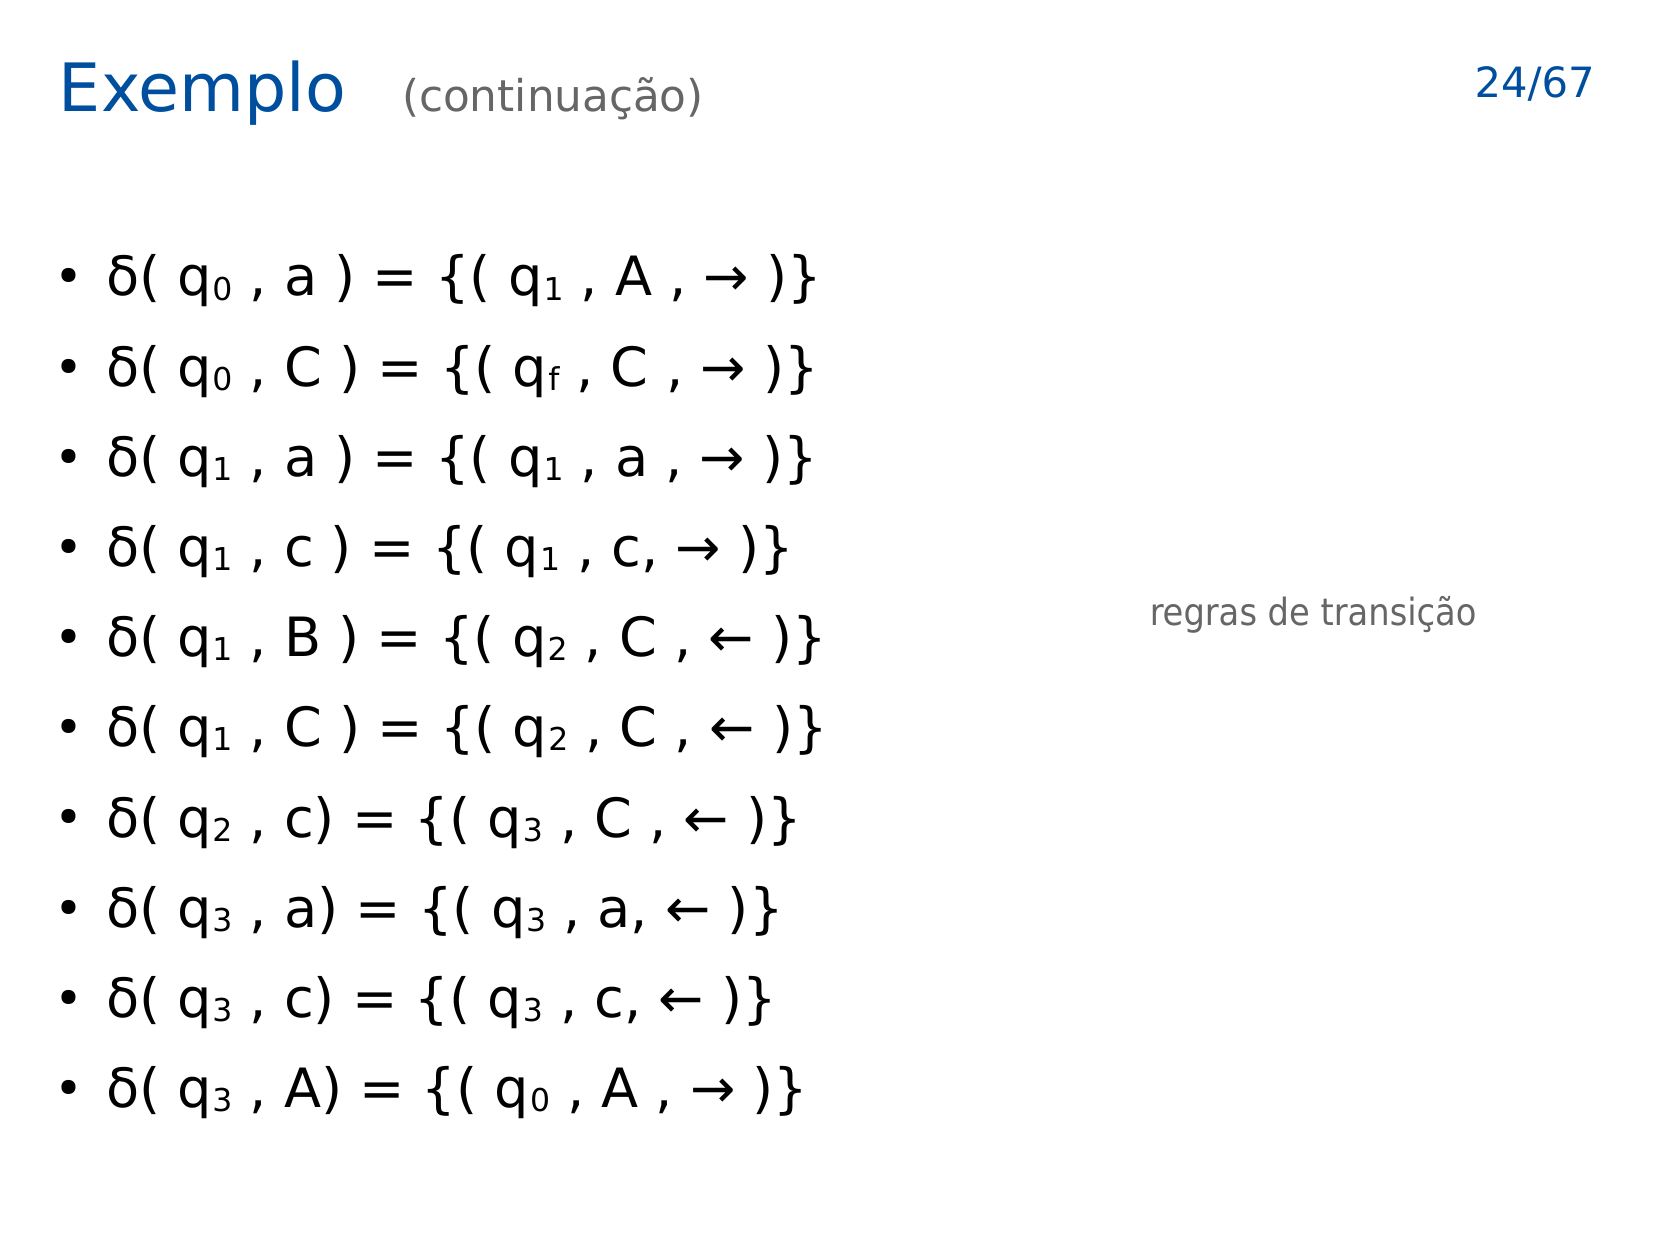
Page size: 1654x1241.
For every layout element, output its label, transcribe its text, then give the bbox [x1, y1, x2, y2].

title Exemplo (continuação) [59, 29, 1625, 148]
list δ( q0 , a ) = {( q1 , A , → )} δ( q0 , C ) = {( qf , C , → )} δ( q1 , a ) = {( q1 , a , → )} δ( q1 , c ) = {( q1 , c, → )} δ( q1 , B ) = {( q2 , C , ← )} δ( q1 , C ) = {( q2 , C , ← )} δ( q2 , c) = {( q3 , C , ← )} δ( q3 , a) = {( q3 , a, ← )} δ( q3 , c) = {( q3 , c, ← )} δ( q3 , A) = {( q0 , A , → )} [59, 236, 1595, 1211]
text_box regras de transição [1135, 583, 1529, 648]
